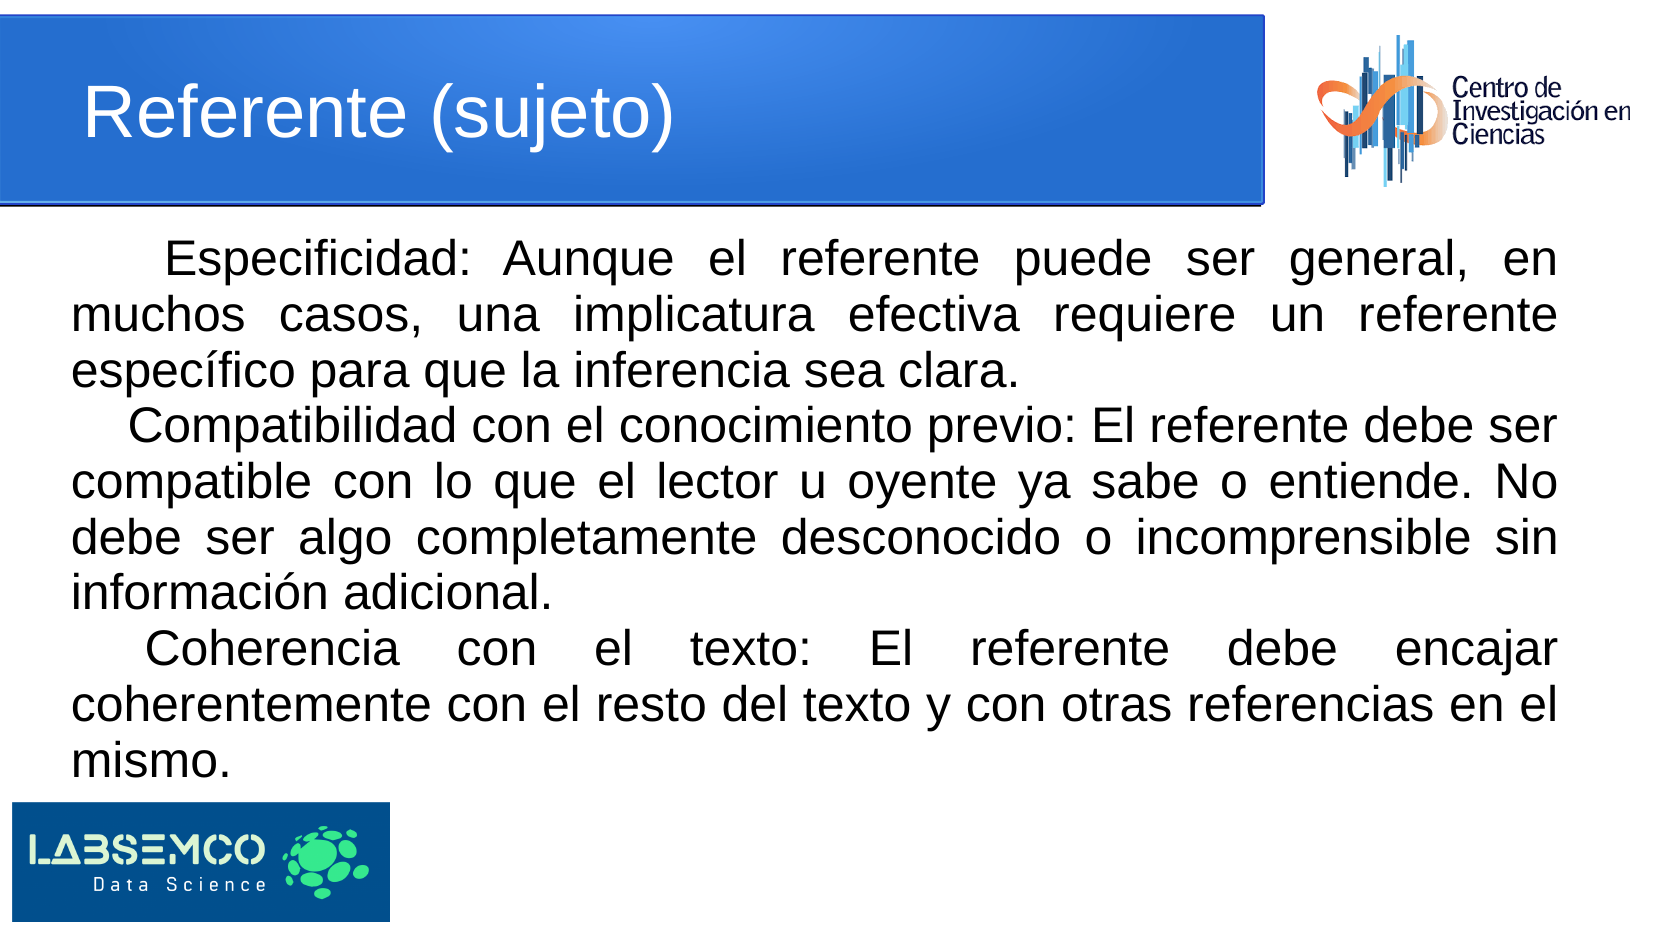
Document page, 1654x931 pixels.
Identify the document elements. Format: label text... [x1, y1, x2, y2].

picture [11, 801, 390, 922]
subtitle Especificidad: Aunque el referente puede ser general, en muchos casos, una implicatura efectiva requiere un referente específico para que la inferencia sea clara. Compatibilidad con el conocimiento previo: El referente debe ser compatible con lo que el lector u oyente ya sabe o entiende. No debe ser algo completamente desconocido o incomprensible sin información adicional. Coherencia con el texto: El referente debe encajar coherentemente con el resto del texto y con otras referencias en el mismo. [70, 212, 1560, 862]
title Referente (sujeto) [82, 35, 1235, 189]
picture [1317, 35, 1630, 187]
